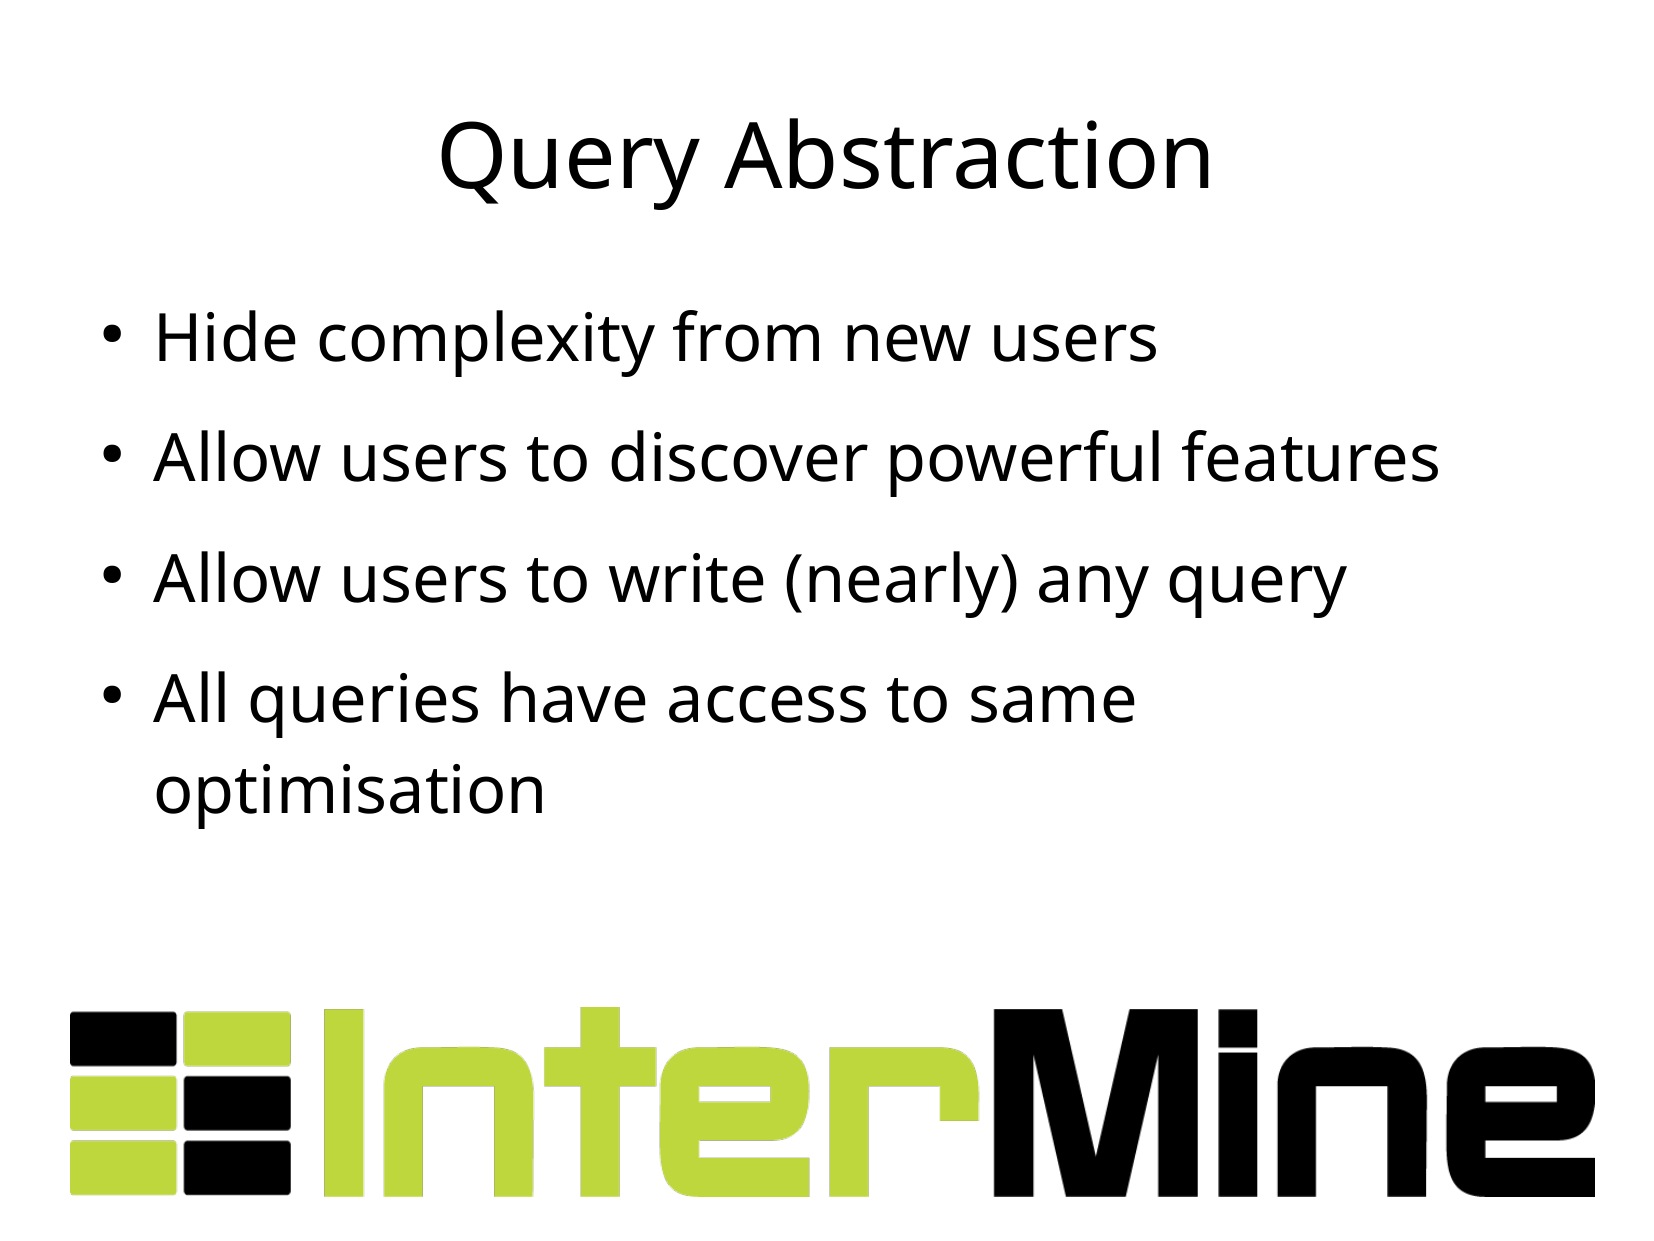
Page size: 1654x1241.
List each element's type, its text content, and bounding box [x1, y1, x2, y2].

picture [70, 1007, 1595, 1197]
list Hide complexity from new users Allow users to discover powerful features Allow users to write (nearly) any query All queries have access to same optimisation [82, 290, 1538, 1010]
title Query Abstraction [82, 49, 1571, 257]
